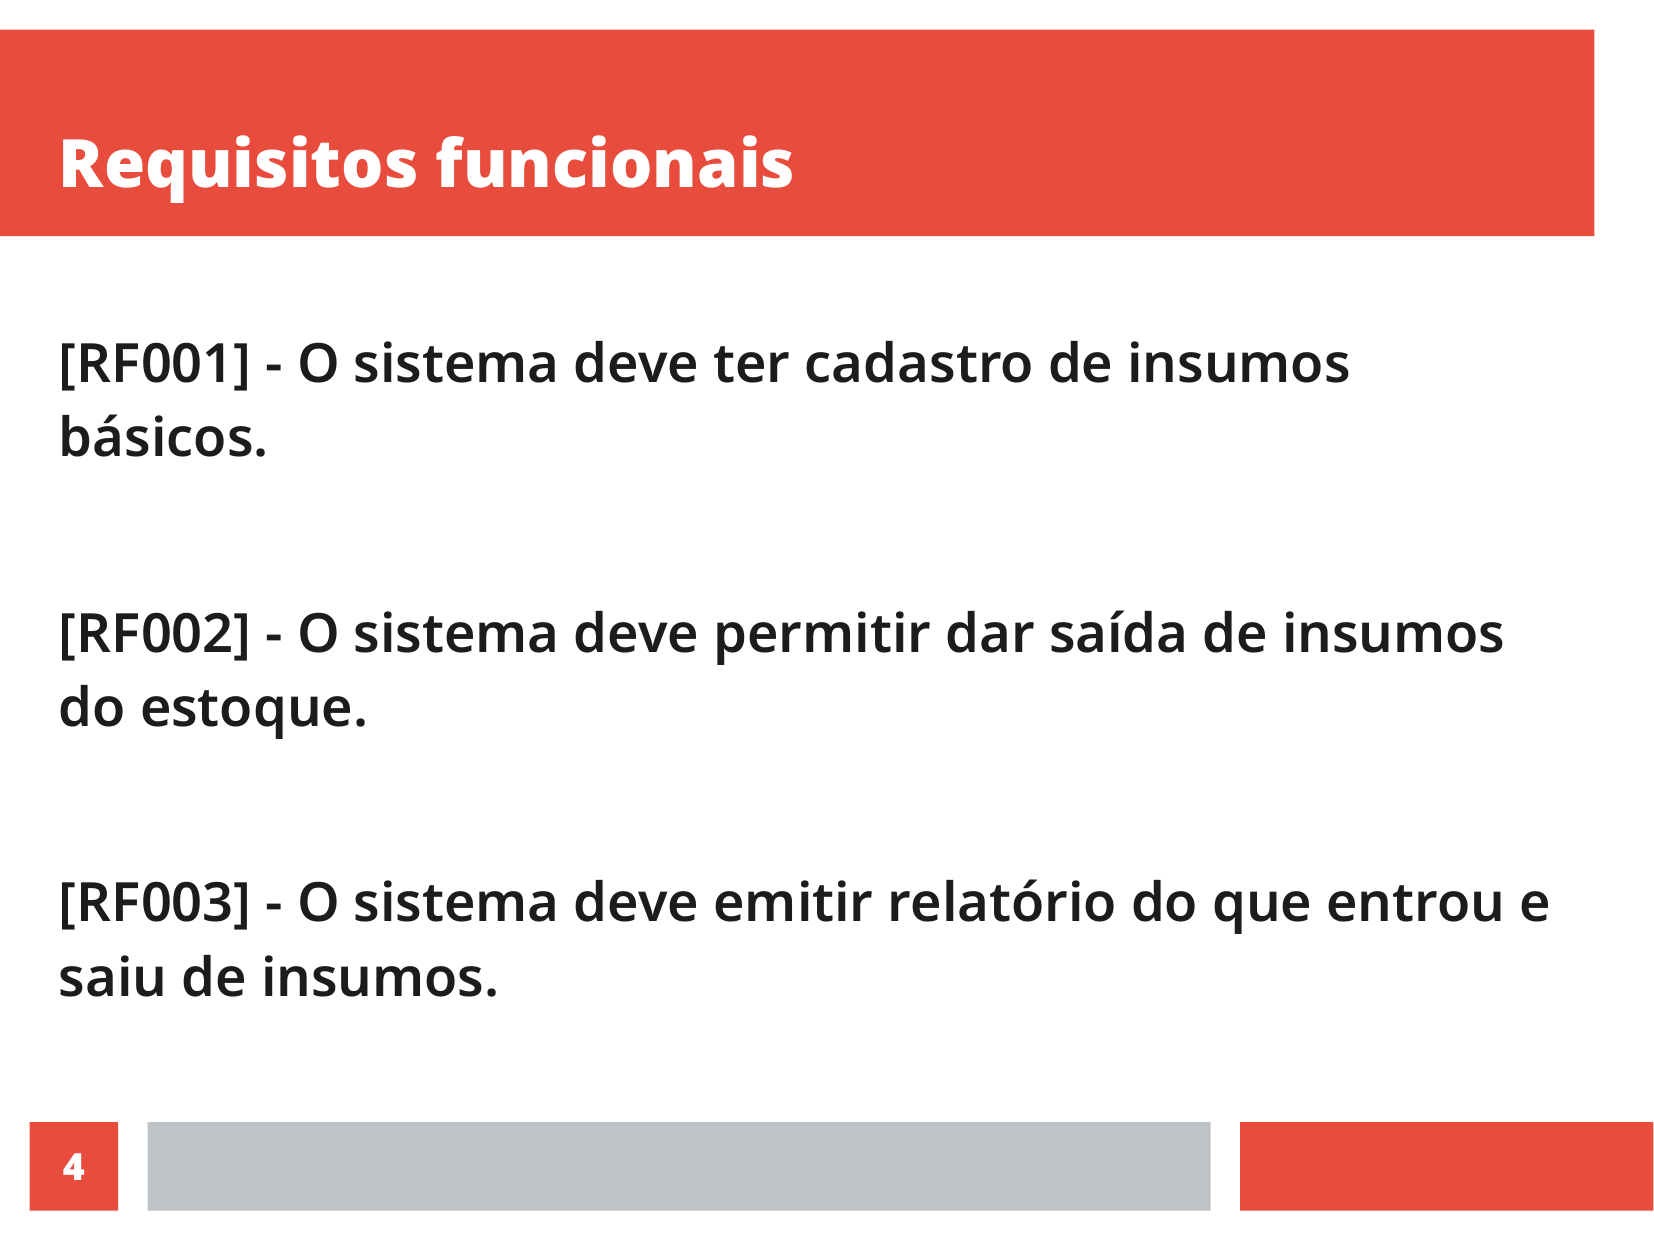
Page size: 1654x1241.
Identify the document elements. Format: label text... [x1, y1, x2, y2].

title Requisitos funcionais [59, 59, 1595, 207]
list [RF001] - O sistema deve ter cadastro de insumos básicos. [RF002] - O sistema deve permitir dar saída de insumos do estoque. [RF003] - O sistema deve emitir relatório do que entrou e saiu de insumos. [59, 324, 1565, 1093]
